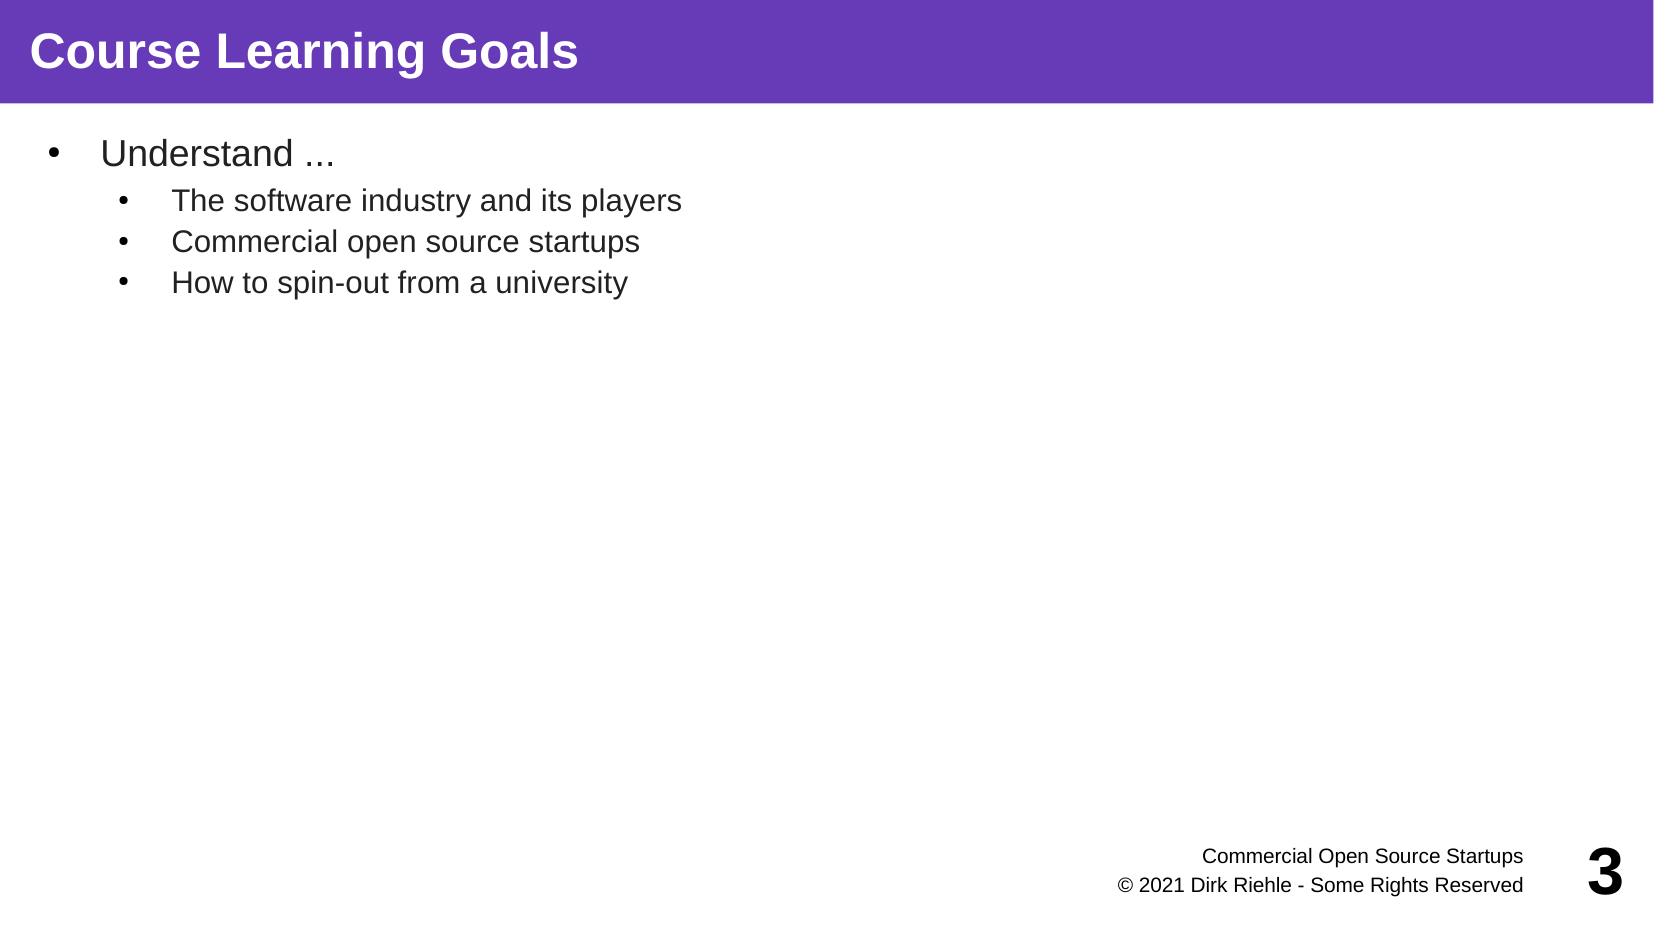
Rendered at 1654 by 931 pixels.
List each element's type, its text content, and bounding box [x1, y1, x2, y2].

title Course Learning Goals [0, 0, 1654, 104]
list Understand ... The software industry and its players Commercial open source startups How to spin-out from a university [29, 132, 1625, 813]
